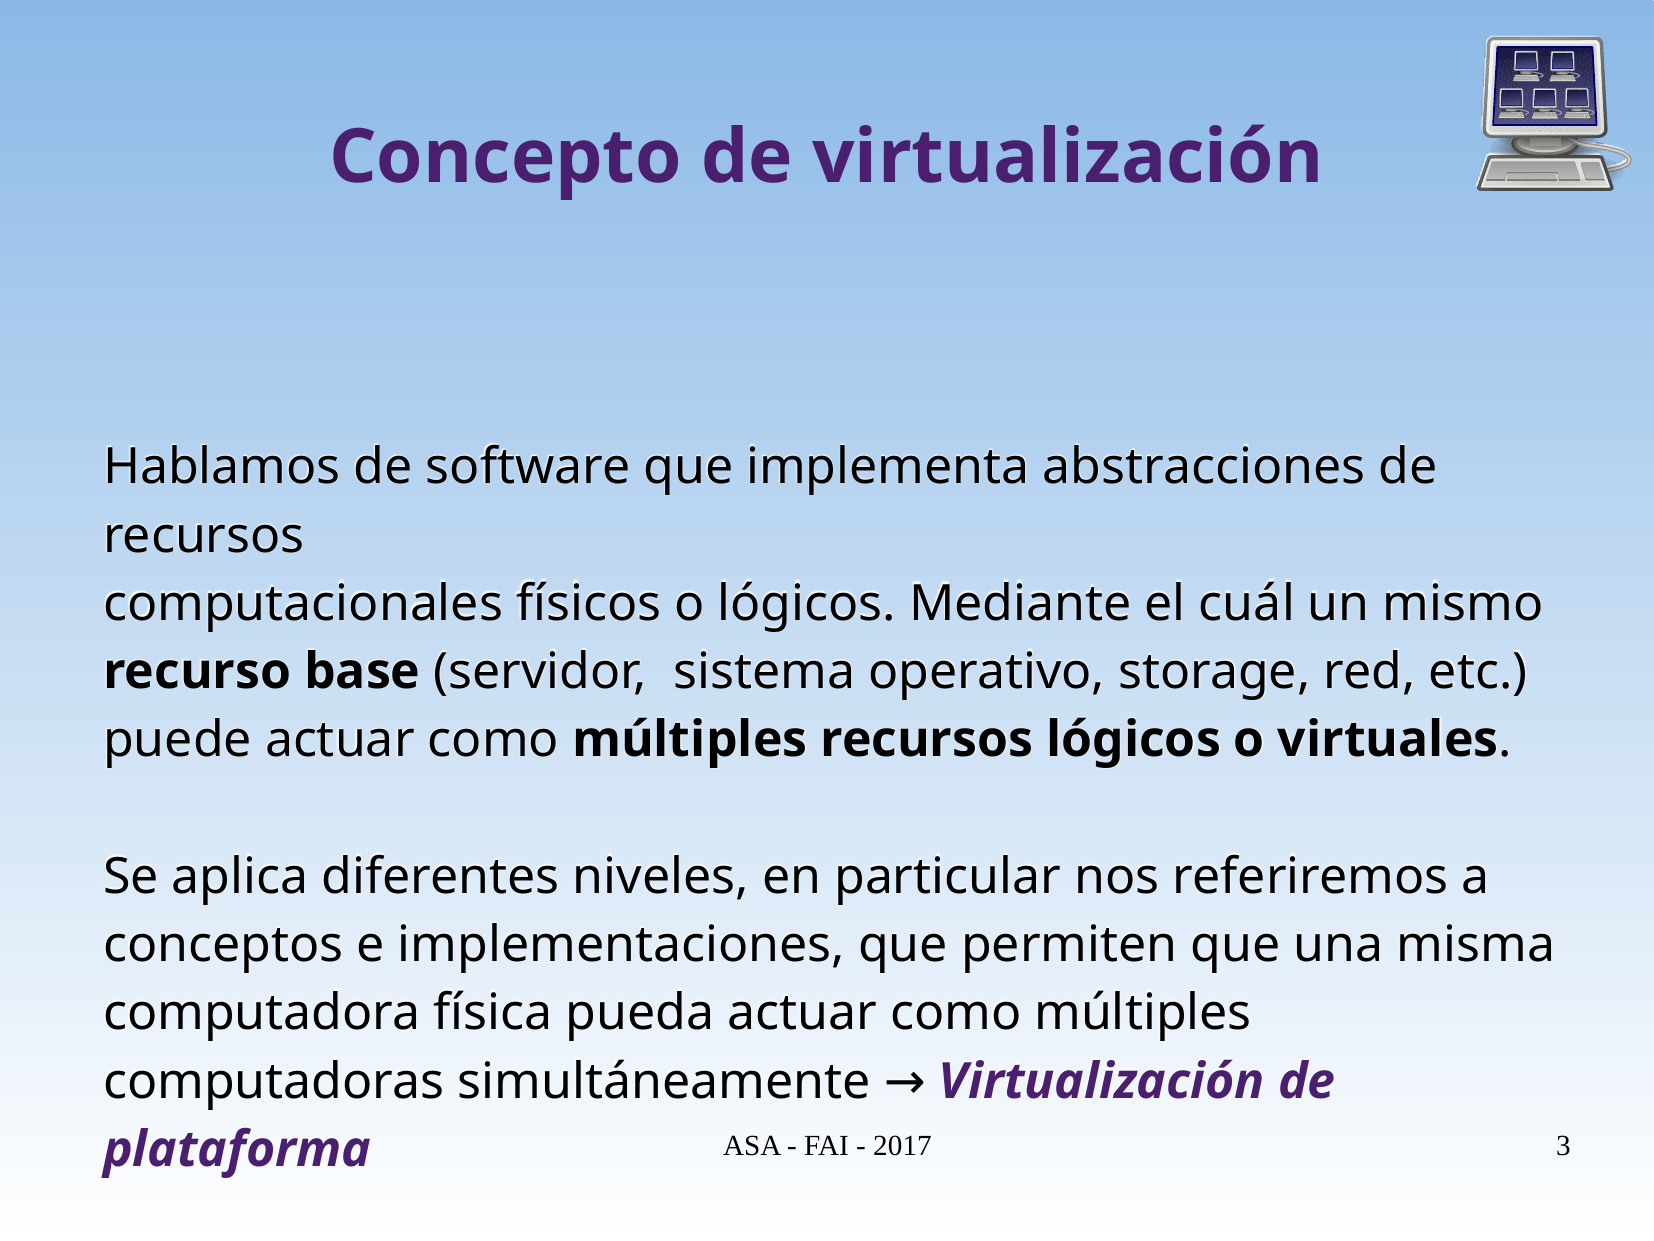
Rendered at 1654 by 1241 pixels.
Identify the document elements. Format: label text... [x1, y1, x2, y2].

picture [1473, 33, 1636, 195]
text_box Hablamos de software que implementa abstracciones de recursos computacionales físicos o lógicos. Mediante el cuál un mismo recurso base (servidor, sistema operativo, storage, red, etc.) puede actuar como múltiples recursos lógicos o virtuales. Se aplica diferentes niveles, en particular nos referiremos a conceptos e implementaciones, que permiten que una misma computadora física pueda actuar como múltiples computadoras simultáneamente → Virtualización de plataforma [88, 422, 1585, 1024]
title Concepto de virtualización [82, 49, 1571, 257]
